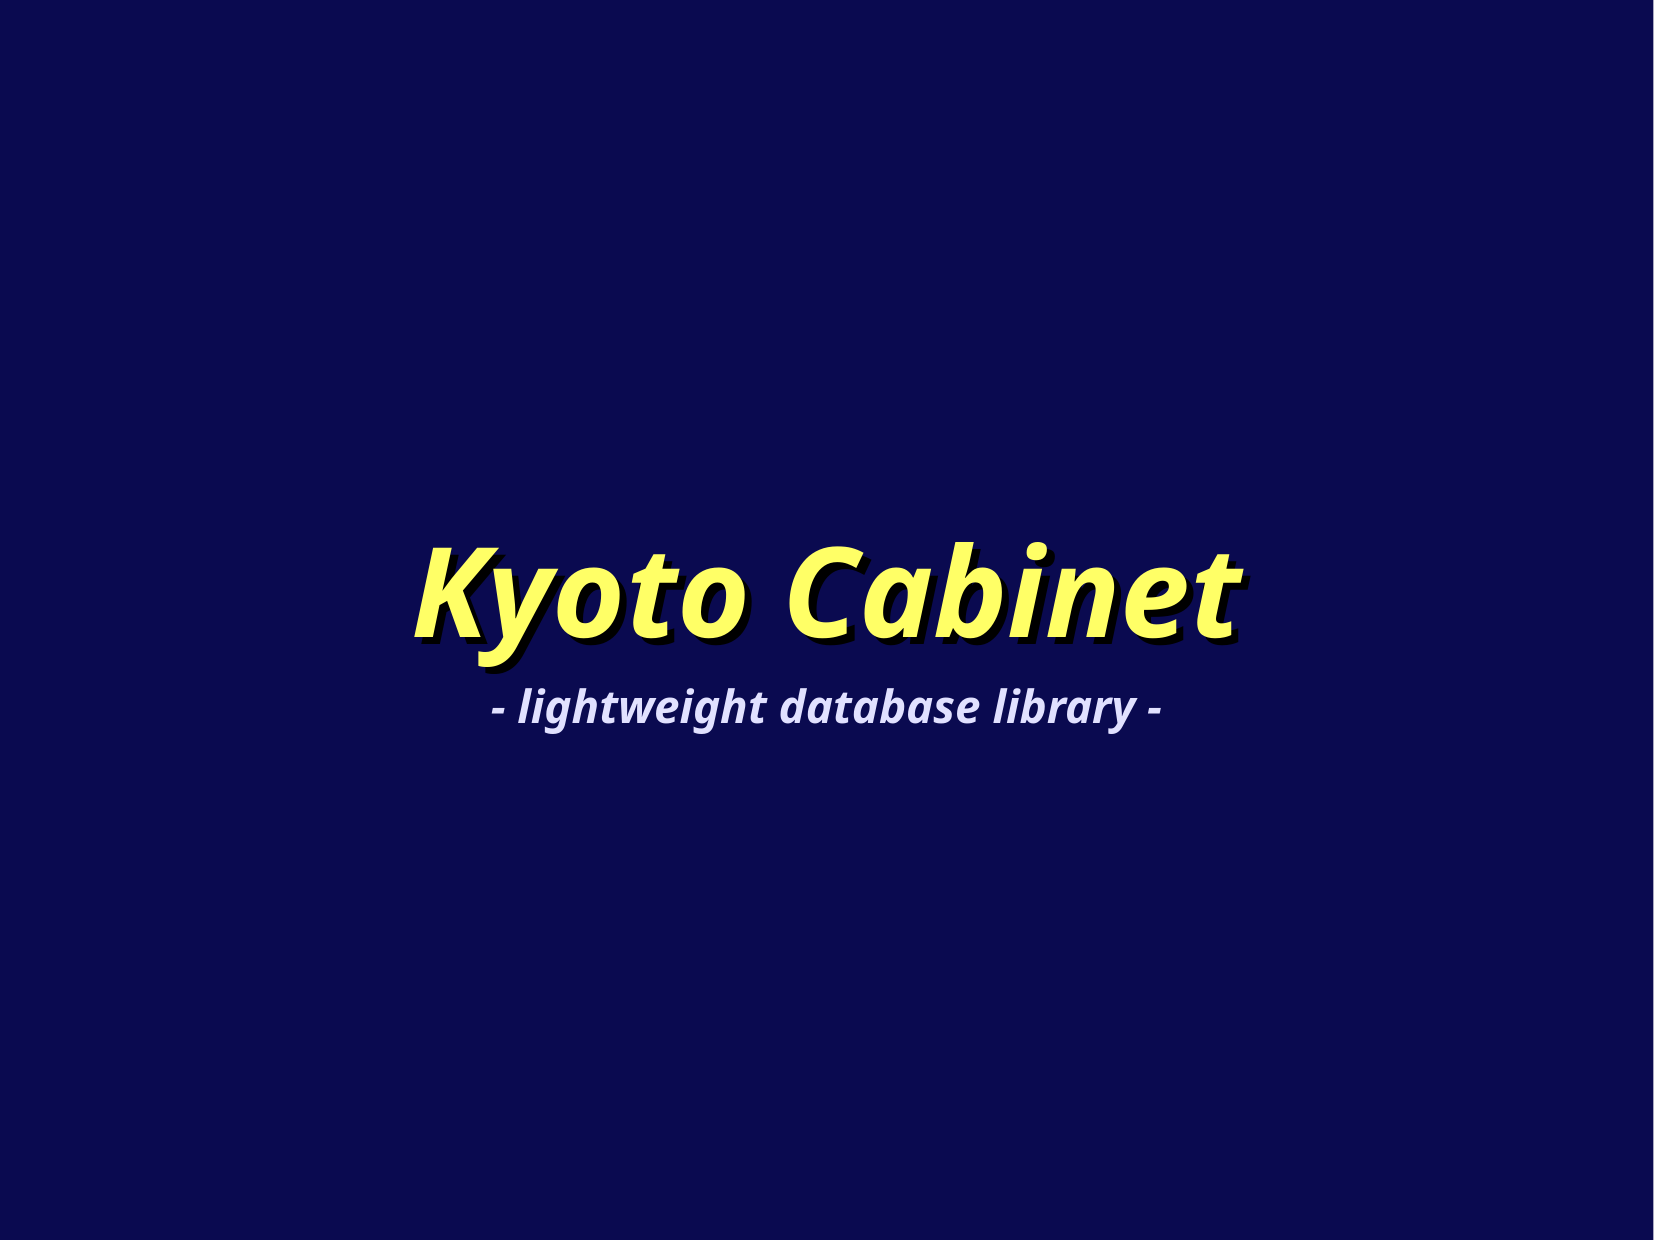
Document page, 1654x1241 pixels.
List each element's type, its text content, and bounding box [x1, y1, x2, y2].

subtitle Kyoto Cabinet - lightweight database library - [29, 29, 1625, 1211]
